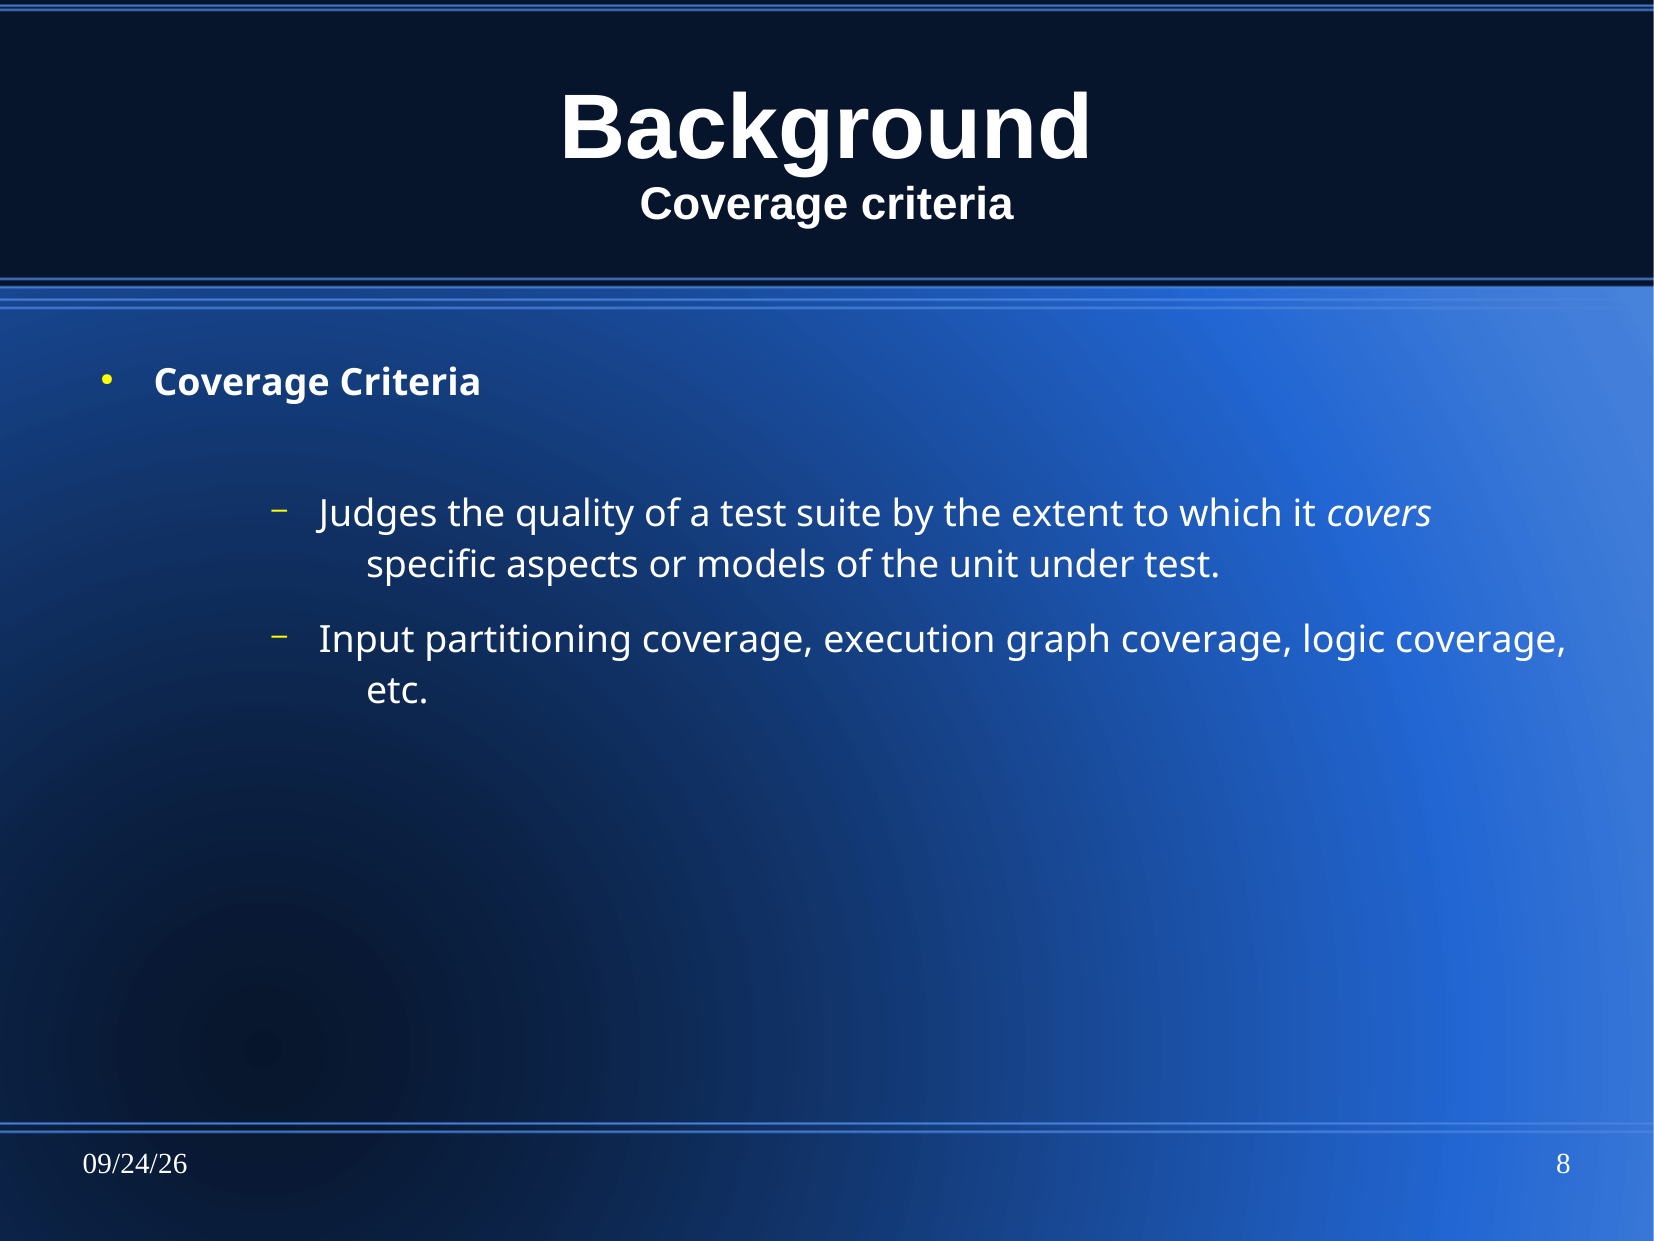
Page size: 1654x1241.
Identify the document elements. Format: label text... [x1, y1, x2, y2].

list Coverage Criteria Judges the quality of a test suite by the extent to which it covers specific aspects or models of the unit under test. Input partitioning coverage, execution graph coverage, logic coverage, etc. [82, 355, 1571, 1075]
title Background Coverage criteria [82, 49, 1571, 257]
picture [0, 0, 1654, 1241]
